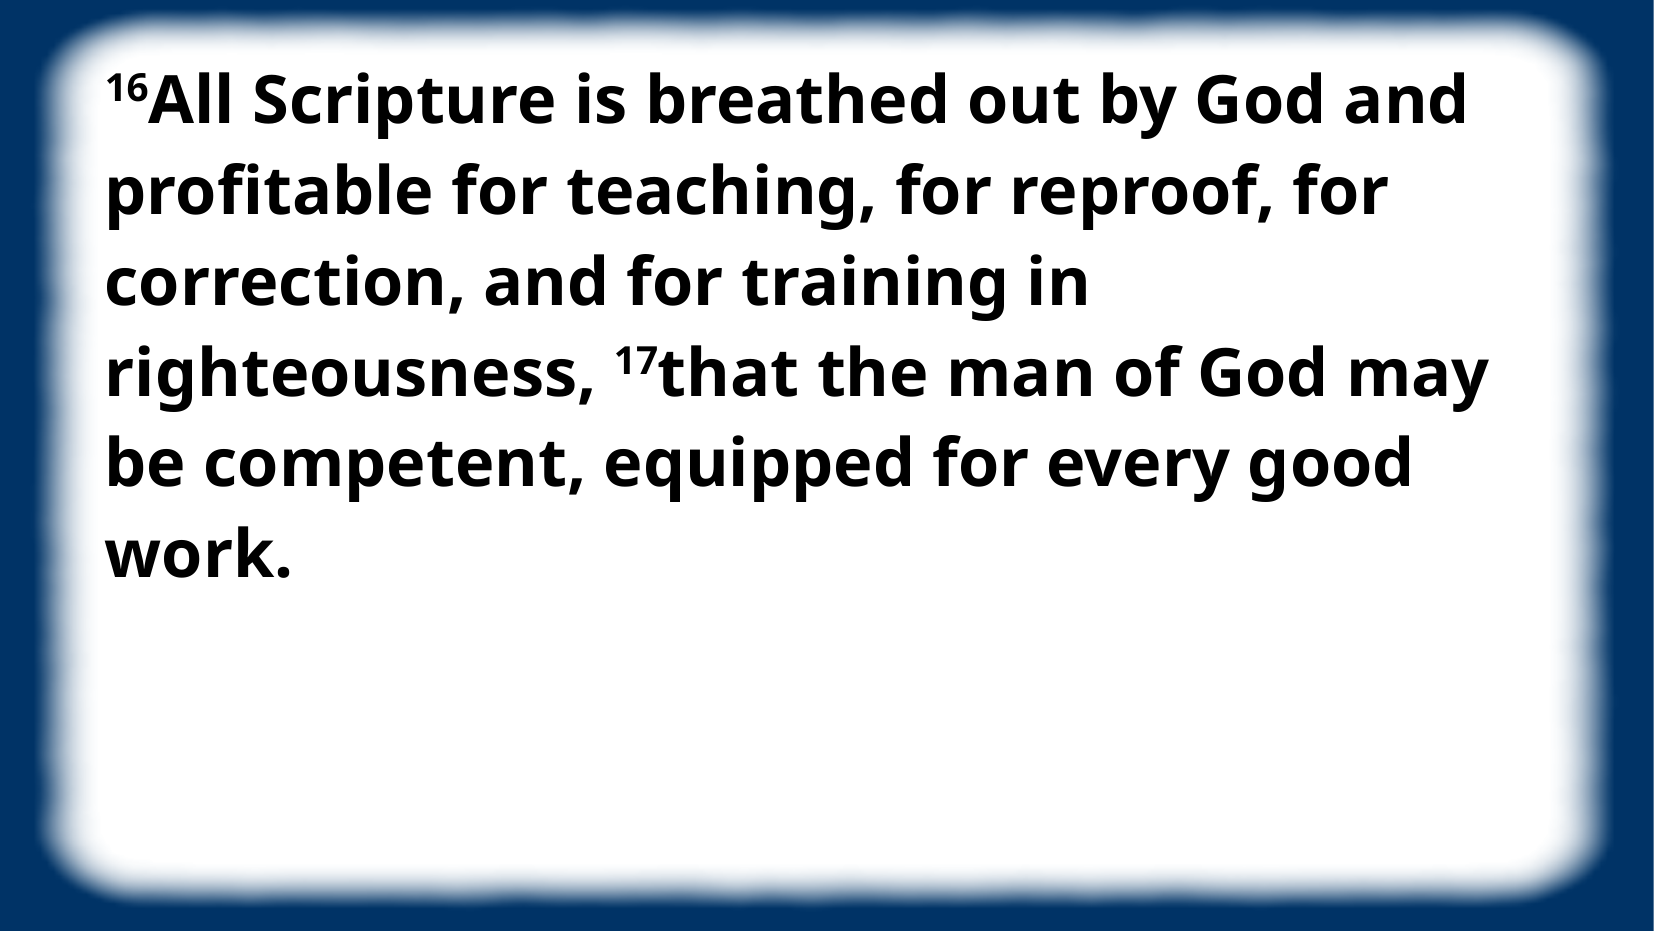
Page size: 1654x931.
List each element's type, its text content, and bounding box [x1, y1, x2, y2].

picture [0, 0, 1654, 931]
text_box 16All Scripture is breathed out by God and profitable for teaching, for reproof, for correction, and for training in righteousness, 17that the man of God may be competent, equipped for every good work. [90, 45, 1561, 504]
